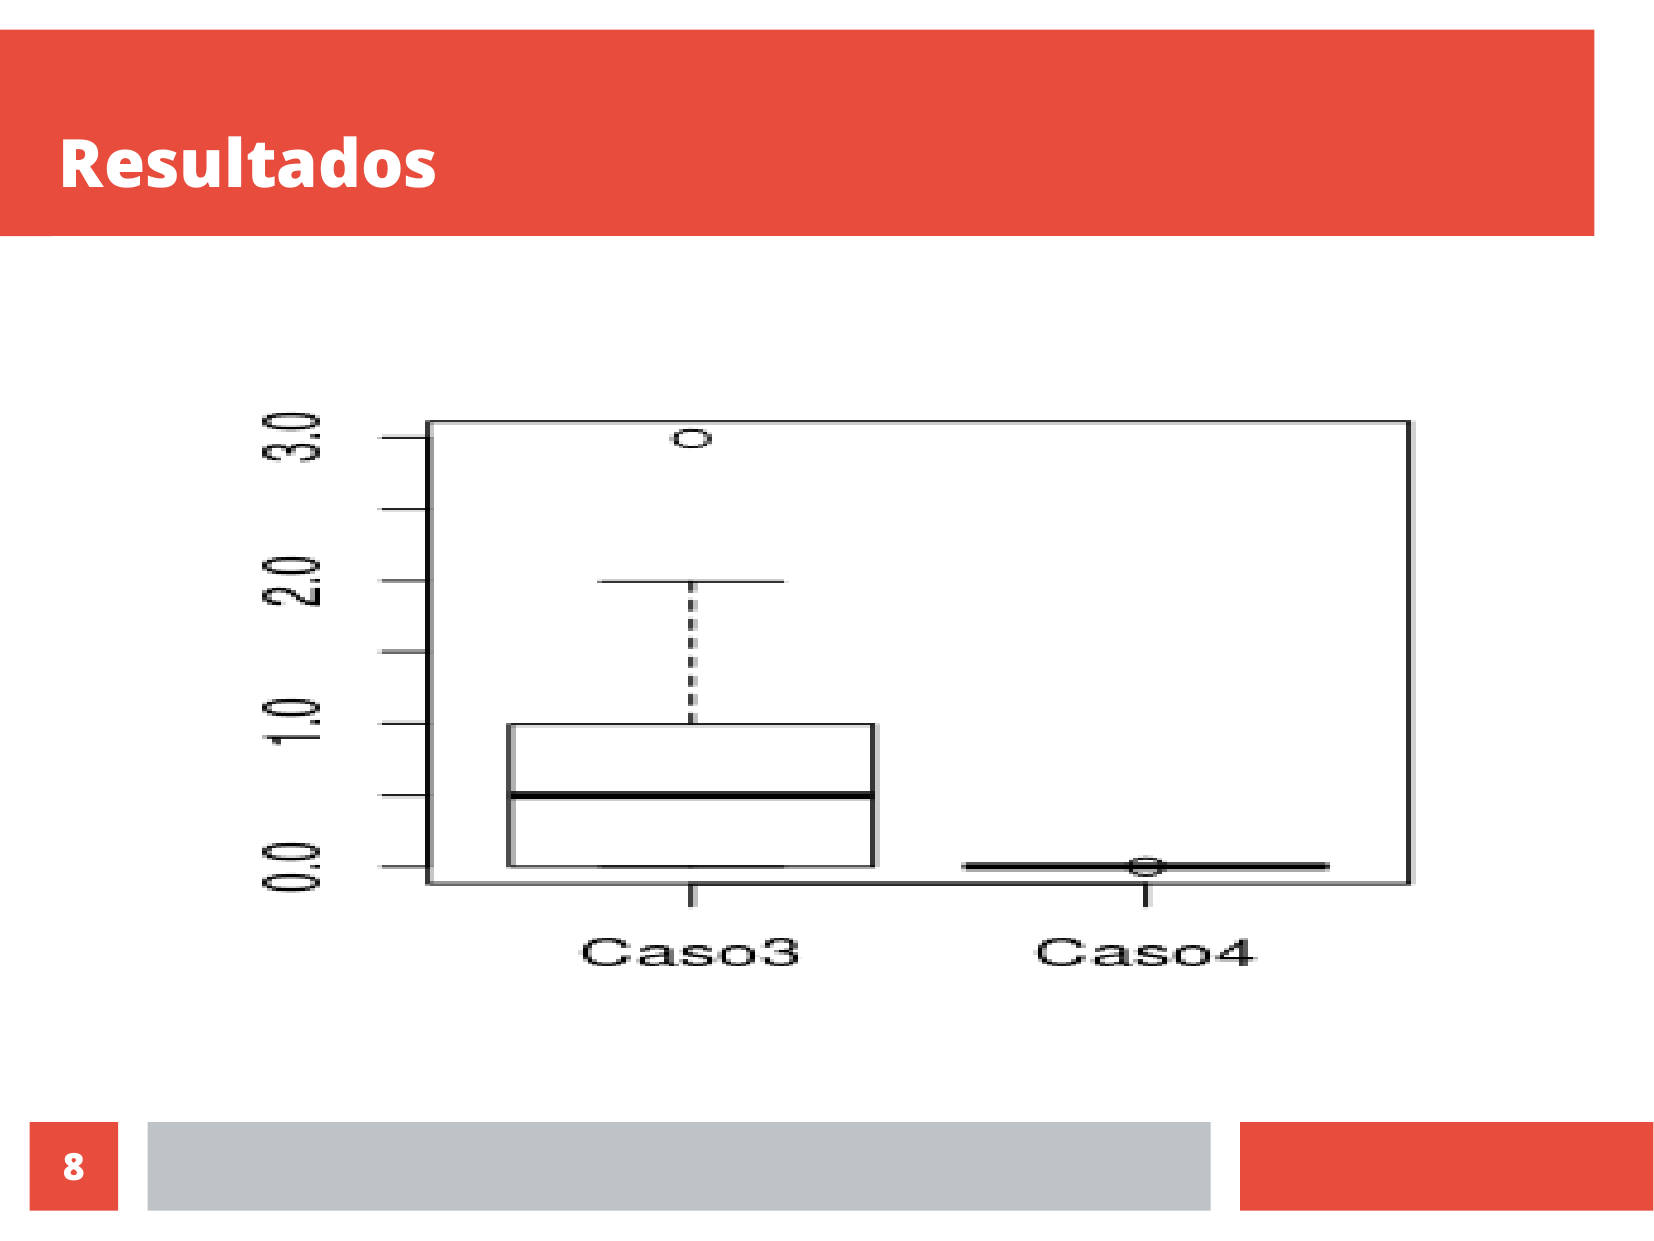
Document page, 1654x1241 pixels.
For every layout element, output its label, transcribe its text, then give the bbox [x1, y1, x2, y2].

picture [52, 236, 1603, 1116]
title Resultados [59, 59, 1595, 207]
